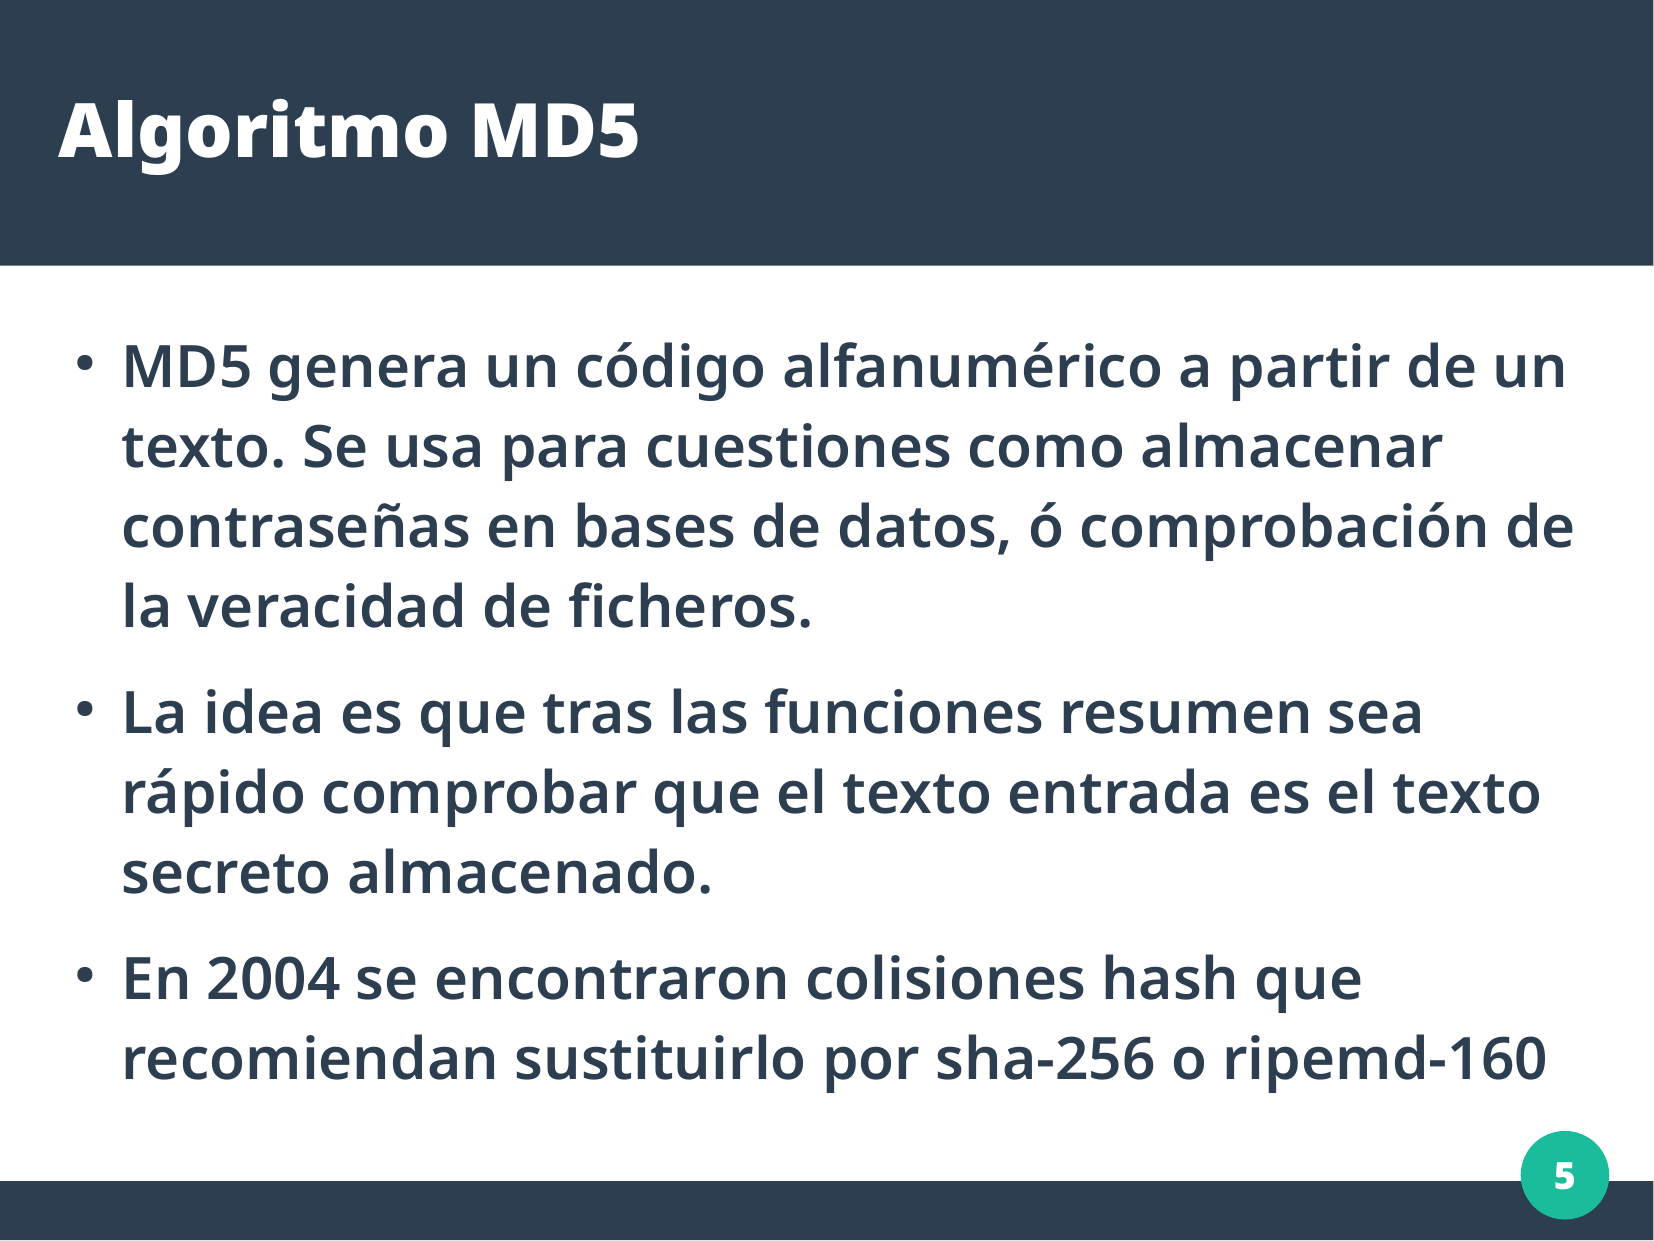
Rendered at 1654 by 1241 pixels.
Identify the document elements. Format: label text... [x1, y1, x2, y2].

title Algoritmo MD5 [59, 49, 1595, 207]
list MD5 genera un código alfanumérico a partir de un texto. Se usa para cuestiones como almacenar contraseñas en bases de datos, ó comprobación de la veracidad de ficheros. La idea es que tras las funciones resumen sea rápido comprobar que el texto entrada es el texto secreto almacenado. En 2004 se encontraron colisiones hash que recomiendan sustituirlo por sha-256 o ripemd-160 [59, 324, 1595, 1152]
